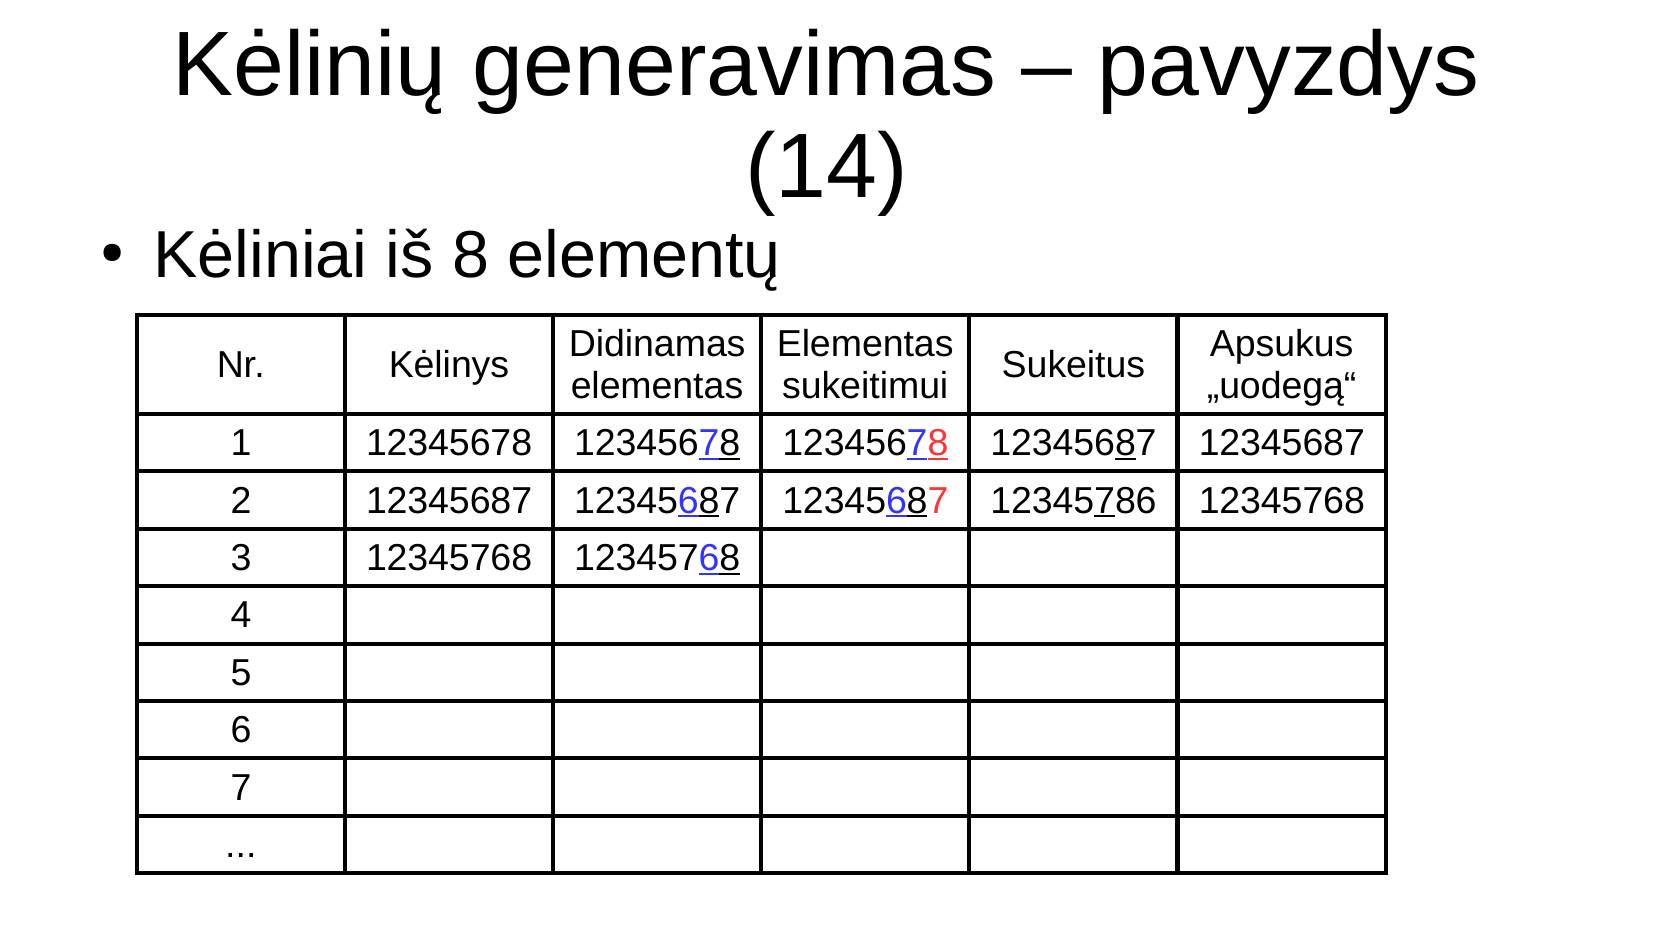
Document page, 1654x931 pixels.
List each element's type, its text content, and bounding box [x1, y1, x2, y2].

table_cell [347, 760, 551, 814]
table_cell 12345687 [763, 473, 967, 527]
table_cell [555, 760, 759, 814]
table_cell [347, 818, 551, 871]
table_cell [1180, 703, 1384, 756]
table_cell [763, 646, 967, 699]
table_cell 12345768 [347, 531, 551, 584]
table_cell [971, 588, 1175, 642]
table_cell 12345786 [971, 473, 1175, 527]
table_cell ... [139, 818, 343, 871]
table_cell 3 [139, 531, 343, 584]
table_header Apsukus „uodegą“ [1180, 317, 1384, 412]
table_cell [1180, 588, 1384, 642]
table_cell [1180, 531, 1384, 584]
table_cell 1 [139, 416, 343, 469]
table_cell 12345687 [1180, 416, 1384, 469]
table_header Sukeitus [971, 317, 1175, 412]
table_cell 12345687 [971, 416, 1175, 469]
table_cell [555, 588, 759, 642]
table_cell [1180, 646, 1384, 699]
table_cell [347, 588, 551, 642]
table_cell 12345768 [1180, 473, 1384, 527]
table_cell [763, 531, 967, 584]
table_cell [971, 646, 1175, 699]
table_cell 12345687 [555, 473, 759, 527]
table_cell [555, 818, 759, 871]
table_cell 12345678 [555, 416, 759, 469]
table_cell 6 [139, 703, 343, 756]
table_cell [347, 703, 551, 756]
table_cell [971, 531, 1175, 584]
table_cell 2 [139, 473, 343, 527]
table_cell [763, 703, 967, 756]
table_cell [763, 818, 967, 871]
table_header Didinamas elementas [555, 317, 759, 412]
table_cell 12345678 [763, 416, 967, 469]
table_cell [555, 703, 759, 756]
table_cell [763, 760, 967, 814]
table_cell 12345678 [347, 416, 551, 469]
table_cell [555, 646, 759, 699]
table_cell 4 [139, 588, 343, 642]
table_cell 5 [139, 646, 343, 699]
table_cell [347, 646, 551, 699]
table_header Kėlinys [347, 317, 551, 412]
table_header Elementas sukeitimui [763, 317, 967, 412]
table_cell [971, 703, 1175, 756]
table_cell [971, 760, 1175, 814]
table_cell 12345768 [555, 531, 759, 584]
table_header Nr. [139, 317, 343, 412]
table_cell [763, 588, 967, 642]
list Kėliniai iš 8 elementų [82, 217, 1571, 757]
title Kėlinių generavimas – pavyzdys (14) [82, 12, 1571, 217]
table_cell 7 [139, 760, 343, 814]
table_cell [971, 818, 1175, 871]
table_cell 12345687 [347, 473, 551, 527]
table_cell [1180, 760, 1384, 814]
table_cell [1180, 818, 1384, 871]
